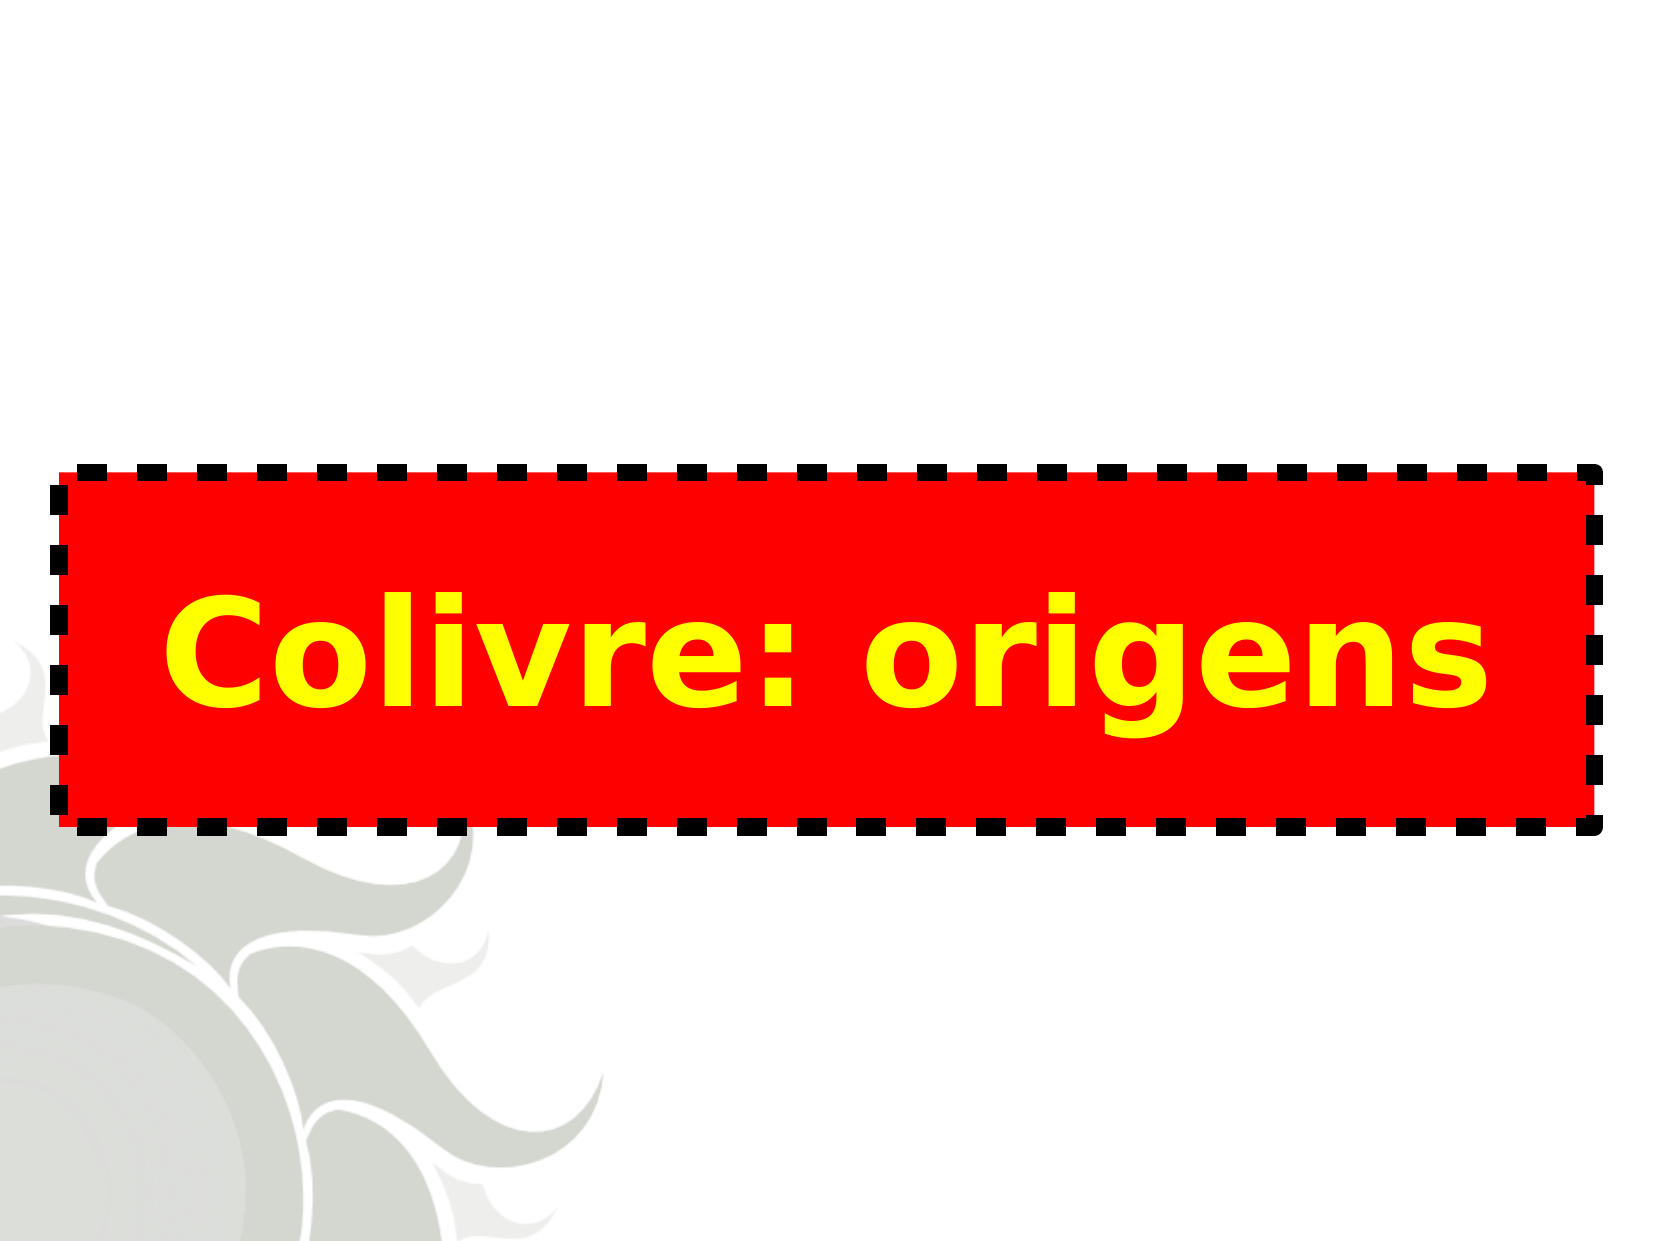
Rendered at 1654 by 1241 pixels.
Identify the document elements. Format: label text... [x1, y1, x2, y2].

text_box [59, 472, 1595, 827]
picture [0, 555, 644, 1241]
title Colivre: origens [82, 551, 1571, 759]
